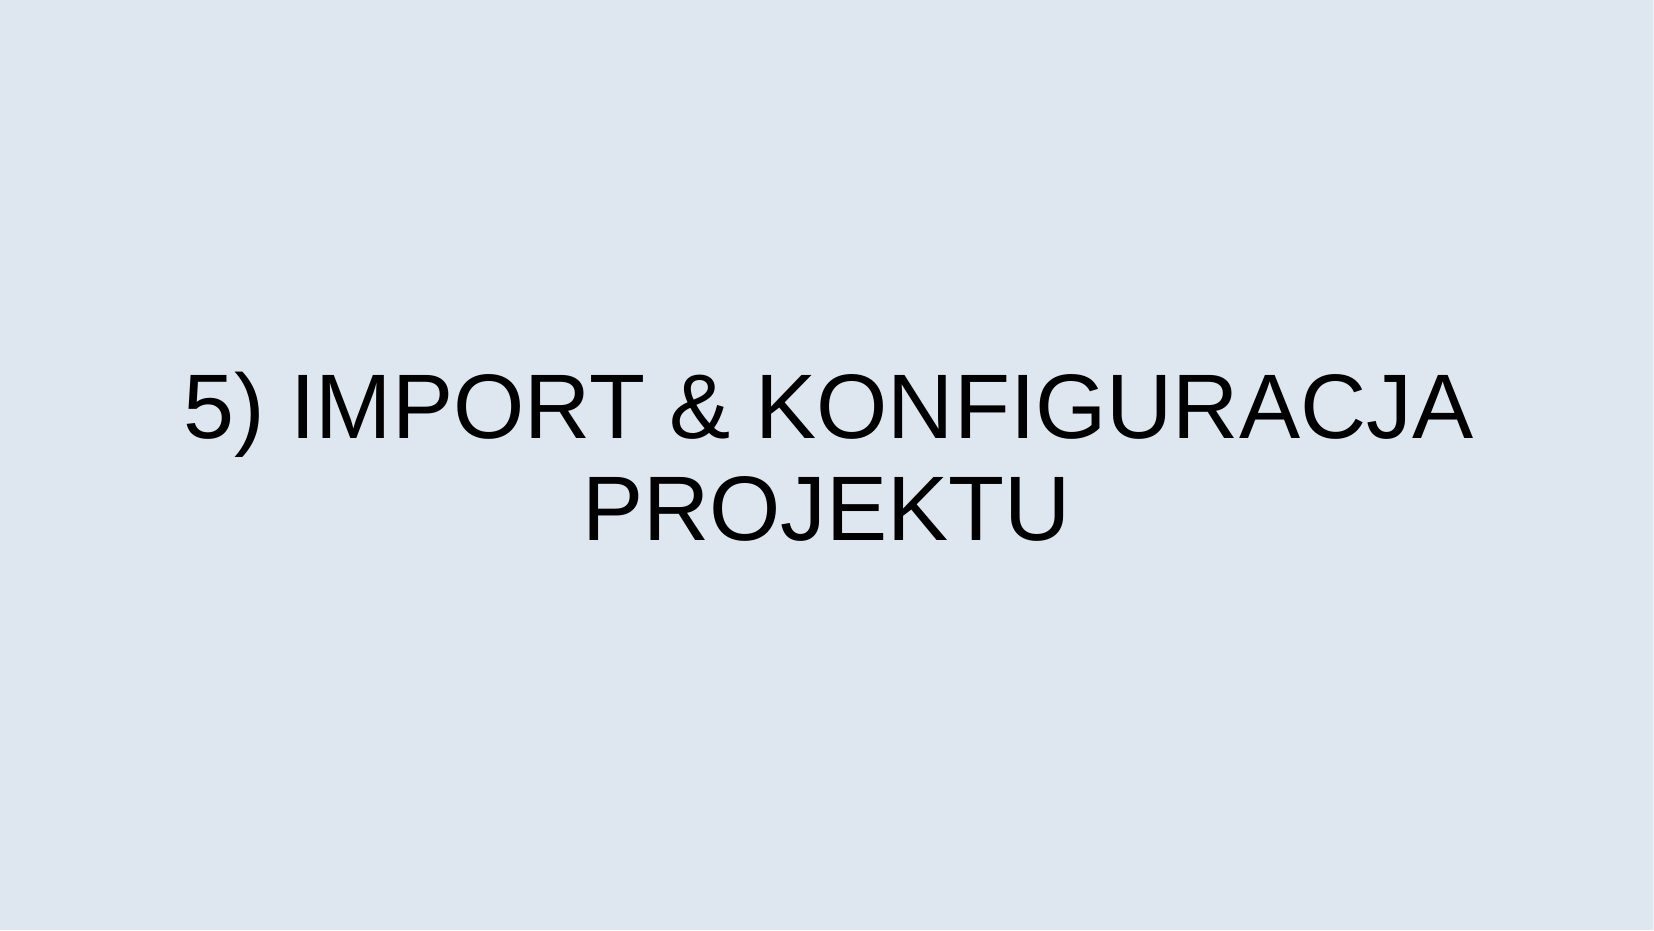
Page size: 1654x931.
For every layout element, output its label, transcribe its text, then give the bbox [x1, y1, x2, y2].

subtitle 5) IMPORT & KONFIGURACJA PROJEKTU [29, 303, 1625, 612]
